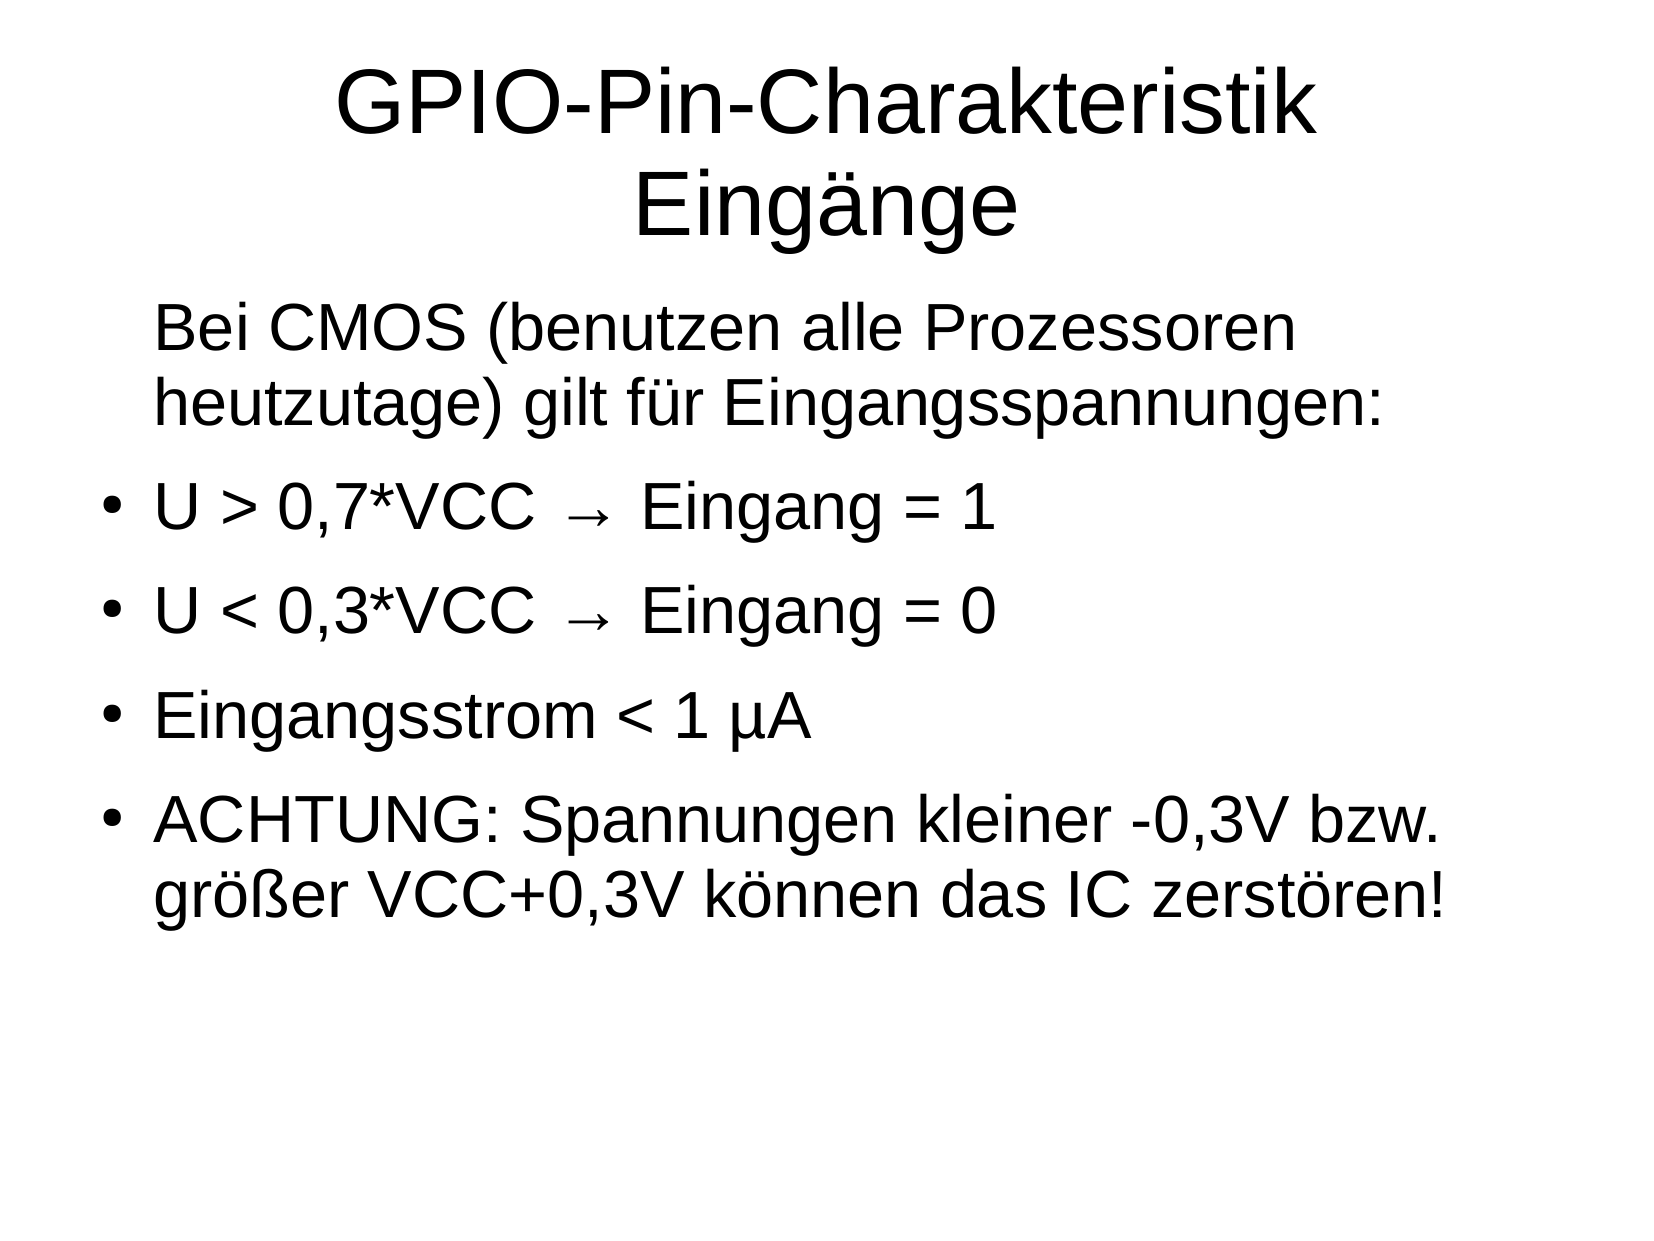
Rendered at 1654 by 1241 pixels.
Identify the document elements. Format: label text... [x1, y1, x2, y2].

list Bei CMOS (benutzen alle Prozessoren heutzutage) gilt für Eingangsspannungen: U > 0,7*VCC → Eingang = 1 U < 0,3*VCC → Eingang = 0 Eingangsstrom < 1 µA ACHTUNG: Spannungen kleiner -0,3V bzw. größer VCC+0,3V können das IC zerstören! [82, 290, 1571, 1010]
title GPIO-Pin-Charakteristik Eingänge [82, 49, 1571, 257]
